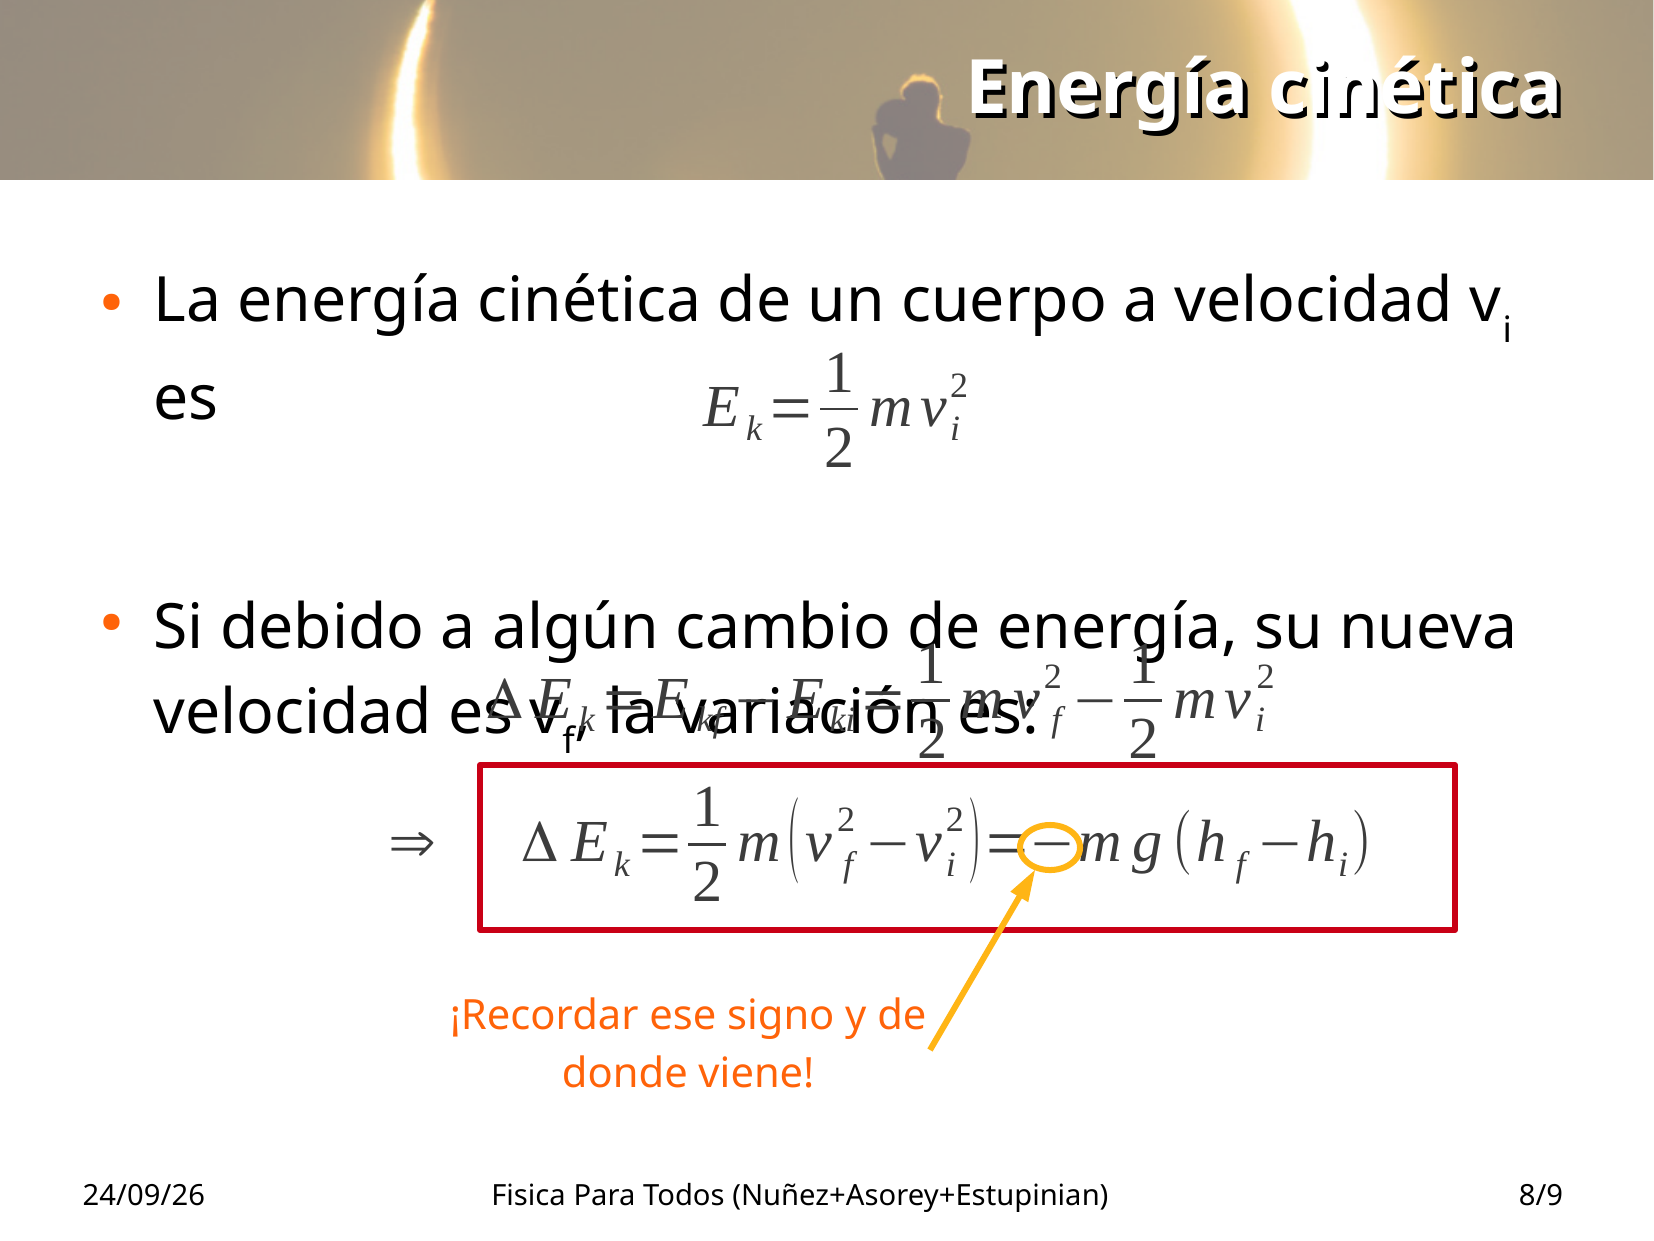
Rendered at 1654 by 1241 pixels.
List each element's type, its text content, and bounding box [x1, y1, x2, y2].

chart [693, 338, 976, 481]
picture [0, 0, 1654, 180]
list La energía cinética de un cuerpo a velocidad vi es Si debido a algún cambio de energía, su nueva velocidad es vf, la variación es: [82, 255, 1571, 1141]
text_box ¡Recordar ese signo y de donde viene! [435, 977, 952, 1111]
title Energía cinética [75, 19, 1564, 151]
chart [382, 630, 1379, 916]
chart [1024, 829, 1076, 866]
